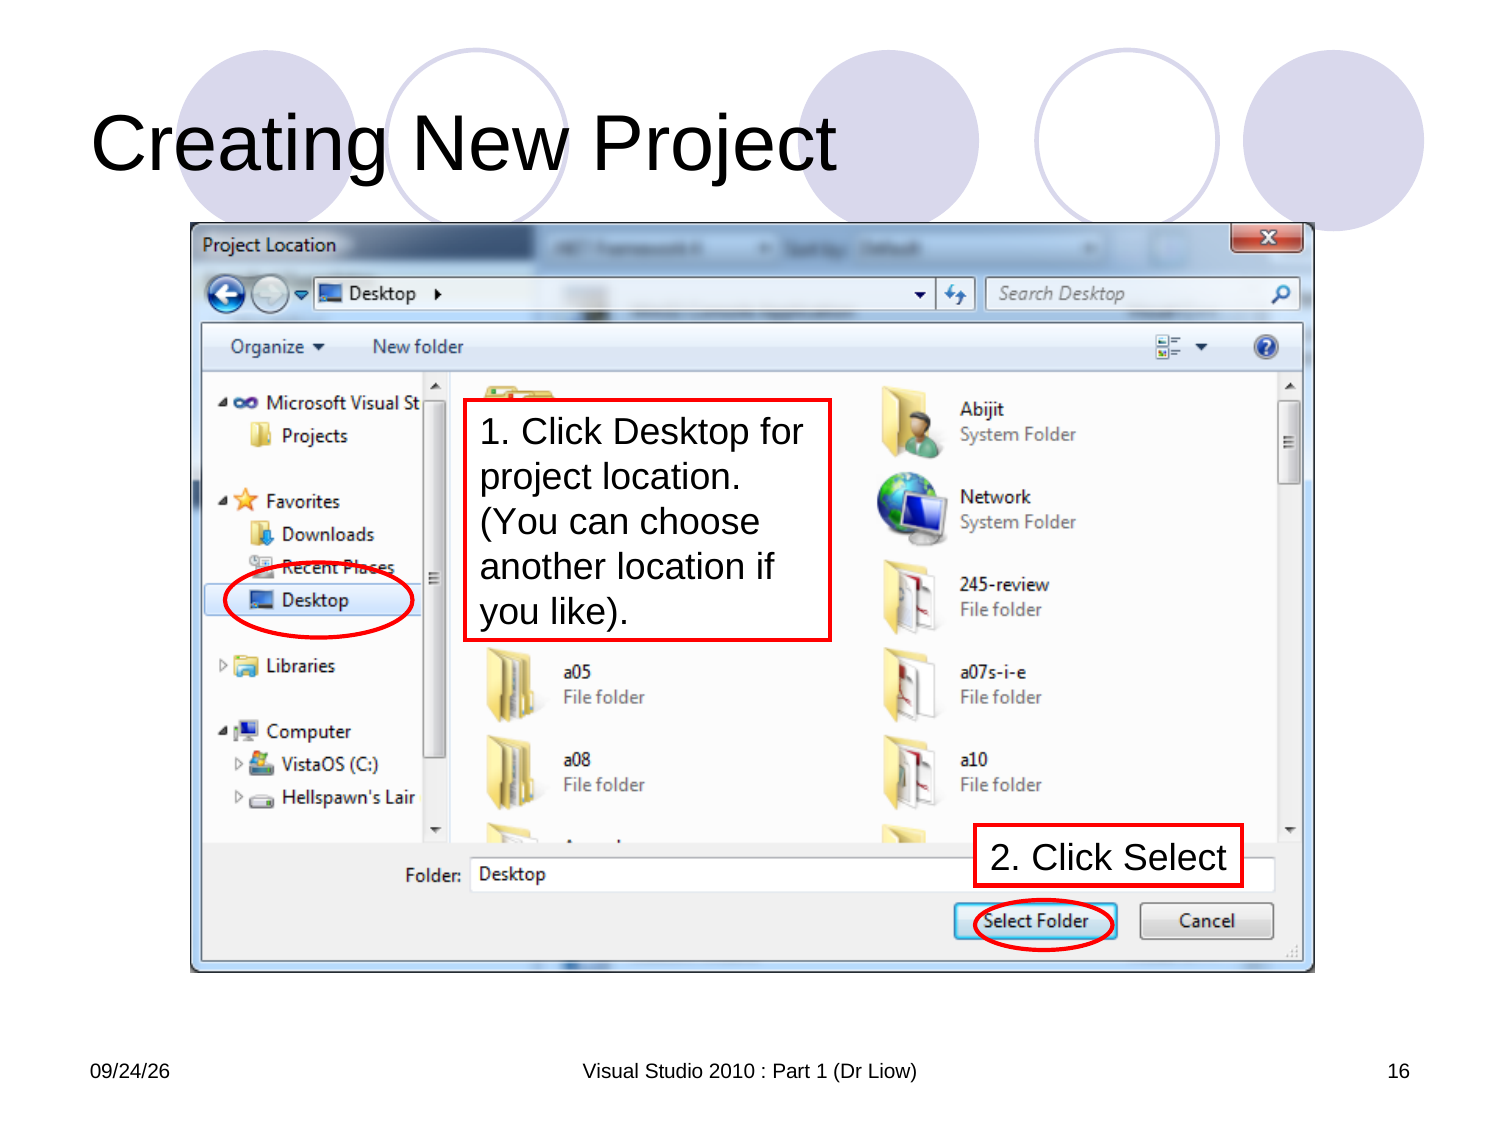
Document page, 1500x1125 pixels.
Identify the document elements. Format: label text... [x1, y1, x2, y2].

text_box 1. Click Desktop for project location. (You can choose another location if you like). [464, 399, 830, 641]
text_box 2. Click Select [974, 824, 1242, 886]
text_box Visual Studio 2010 : Part 1 (Dr Liow) [512, 1049, 988, 1101]
title Creating New Project [75, 45, 1426, 233]
text_box <number> [1074, 1049, 1426, 1101]
text_box 08/22/12 [74, 1049, 426, 1101]
picture [190, 233, 1315, 973]
